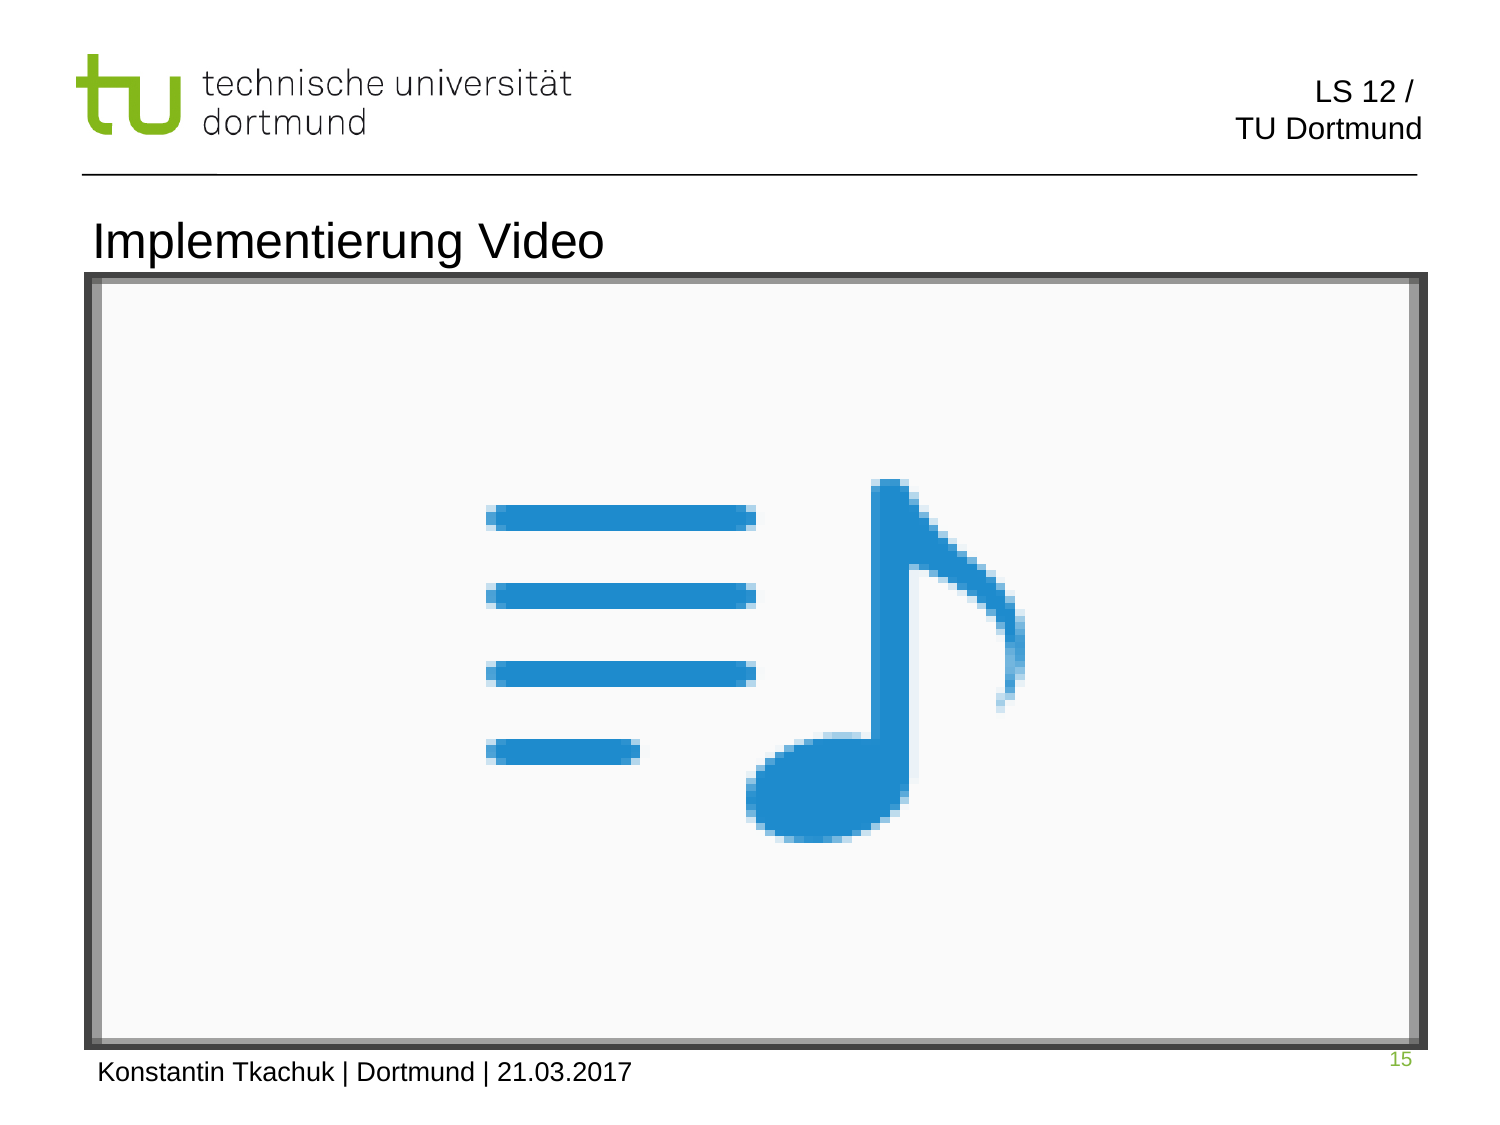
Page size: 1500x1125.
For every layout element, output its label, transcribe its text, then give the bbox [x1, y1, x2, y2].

picture [76, 54, 573, 145]
text_box Konstantin Tkachuk | Dortmund | 21.03.2017 [82, 1052, 733, 1083]
text_box [82, 271, 1430, 1052]
title Implementierung Video [77, 183, 1411, 295]
